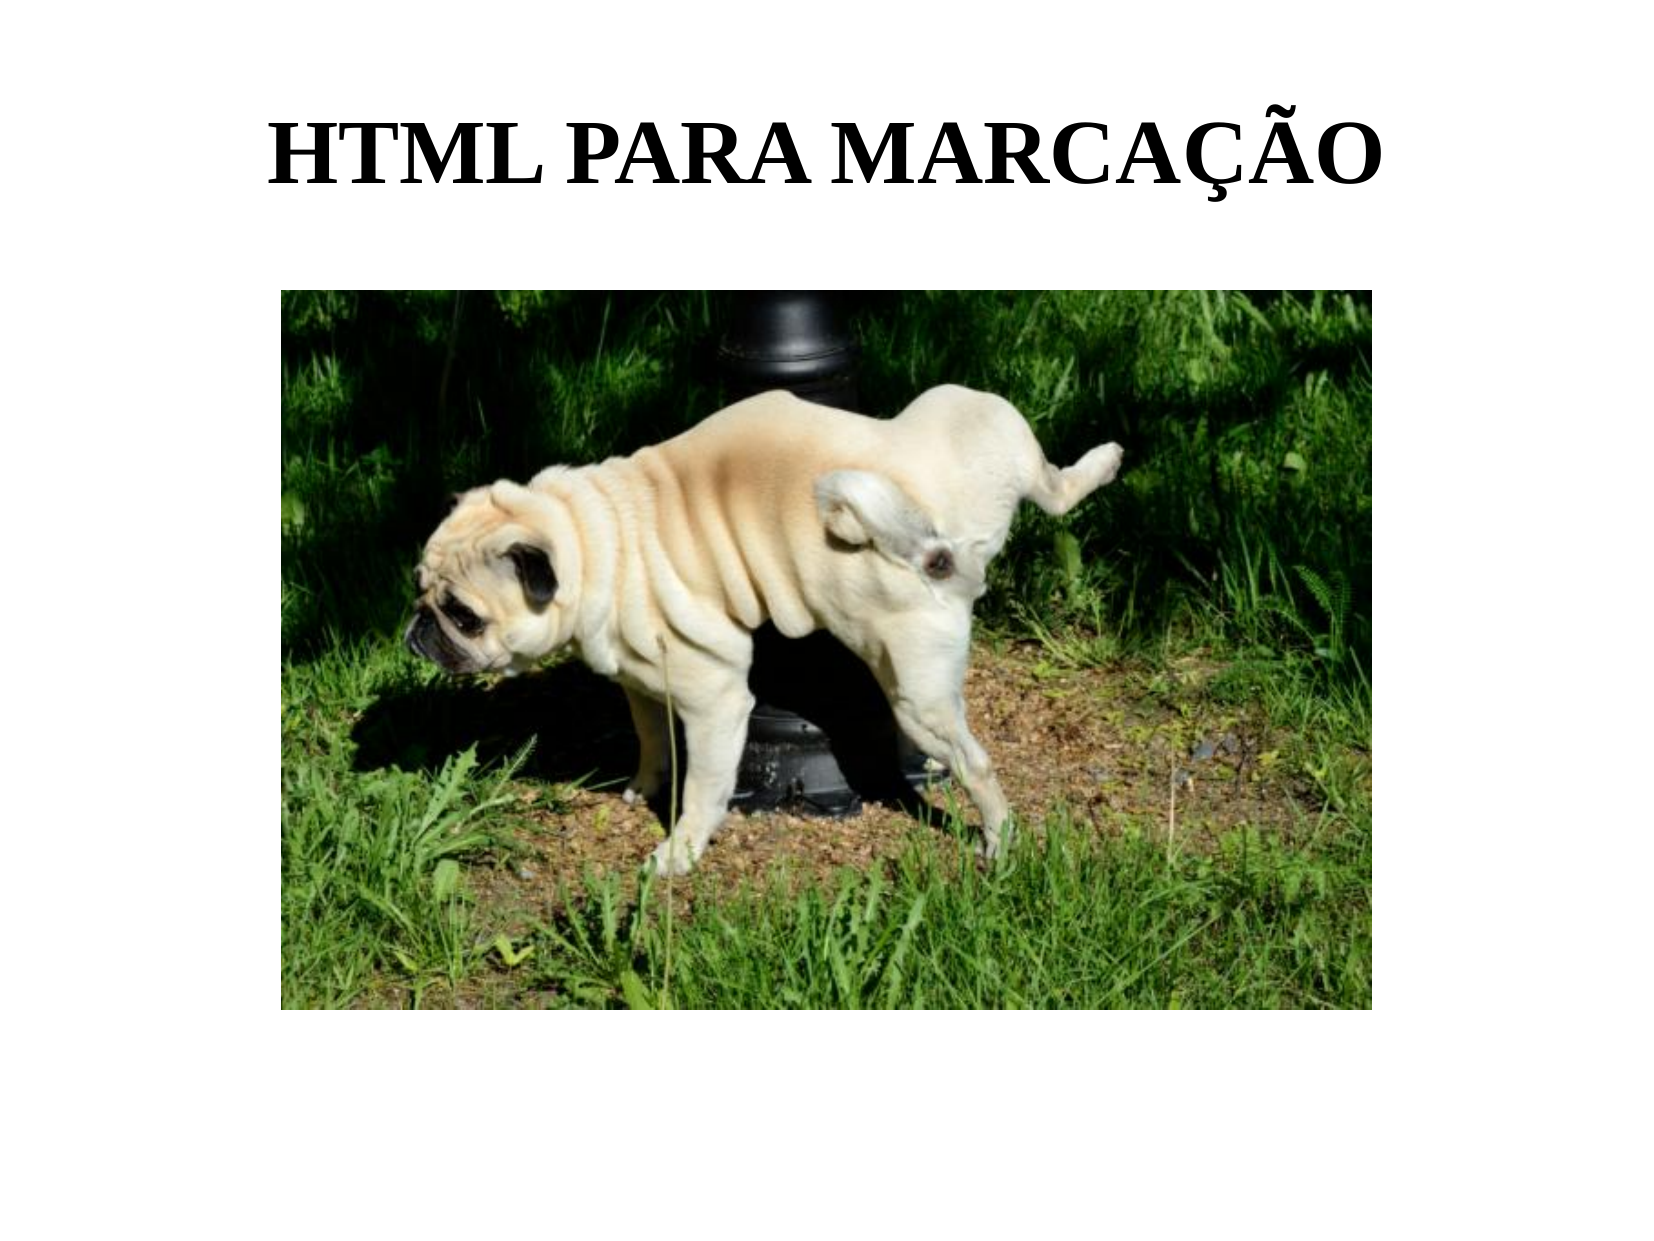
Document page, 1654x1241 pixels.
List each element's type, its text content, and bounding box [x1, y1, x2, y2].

title HTML PARA MARCAÇÃO [82, 49, 1571, 257]
picture [281, 290, 1372, 1010]
